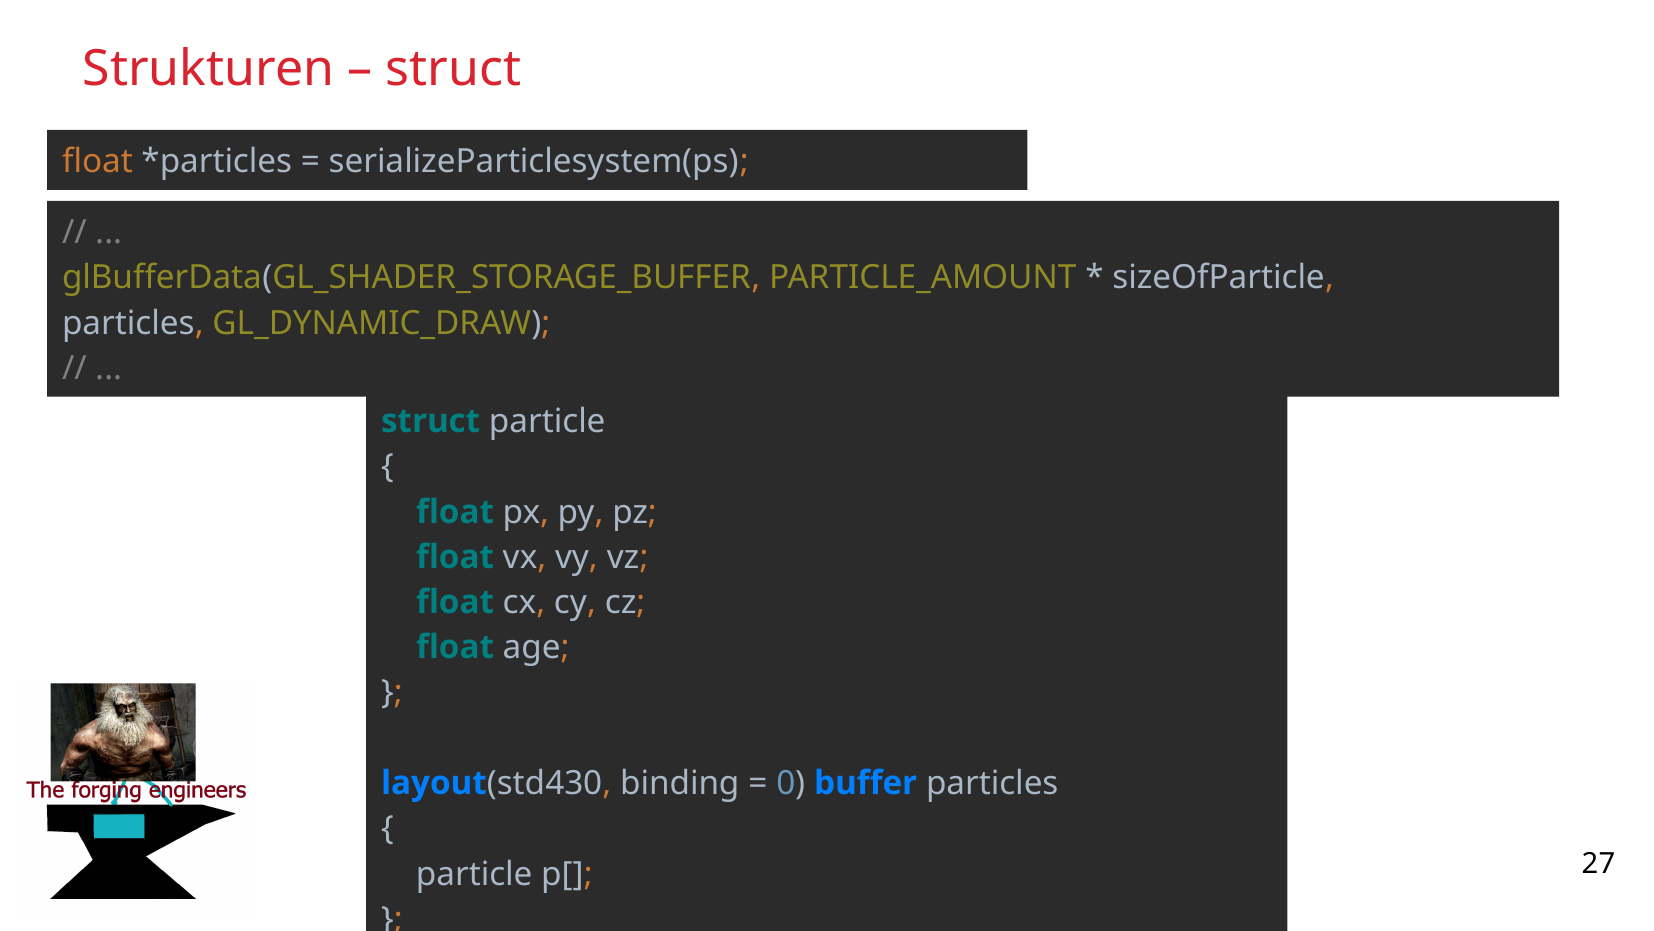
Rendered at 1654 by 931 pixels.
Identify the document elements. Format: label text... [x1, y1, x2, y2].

text_box struct particle { float px, py, pz; float vx, vy, vz; float cx, cy, cz; float age; }; layout(std430, binding = 0) buffer particles { particle p[]; }; [366, 389, 1288, 888]
text_box float *particles = serializeParticlesystem(ps); [47, 129, 1028, 183]
title Strukturen – struct [82, 37, 1571, 95]
picture [17, 679, 254, 916]
text_box // ... glBufferData(GL_SHADER_STORAGE_BUFFER, PARTICLE_AMOUNT * sizeOfParticle, particles, GL_DYNAMIC_DRAW); // ... [47, 200, 1560, 367]
